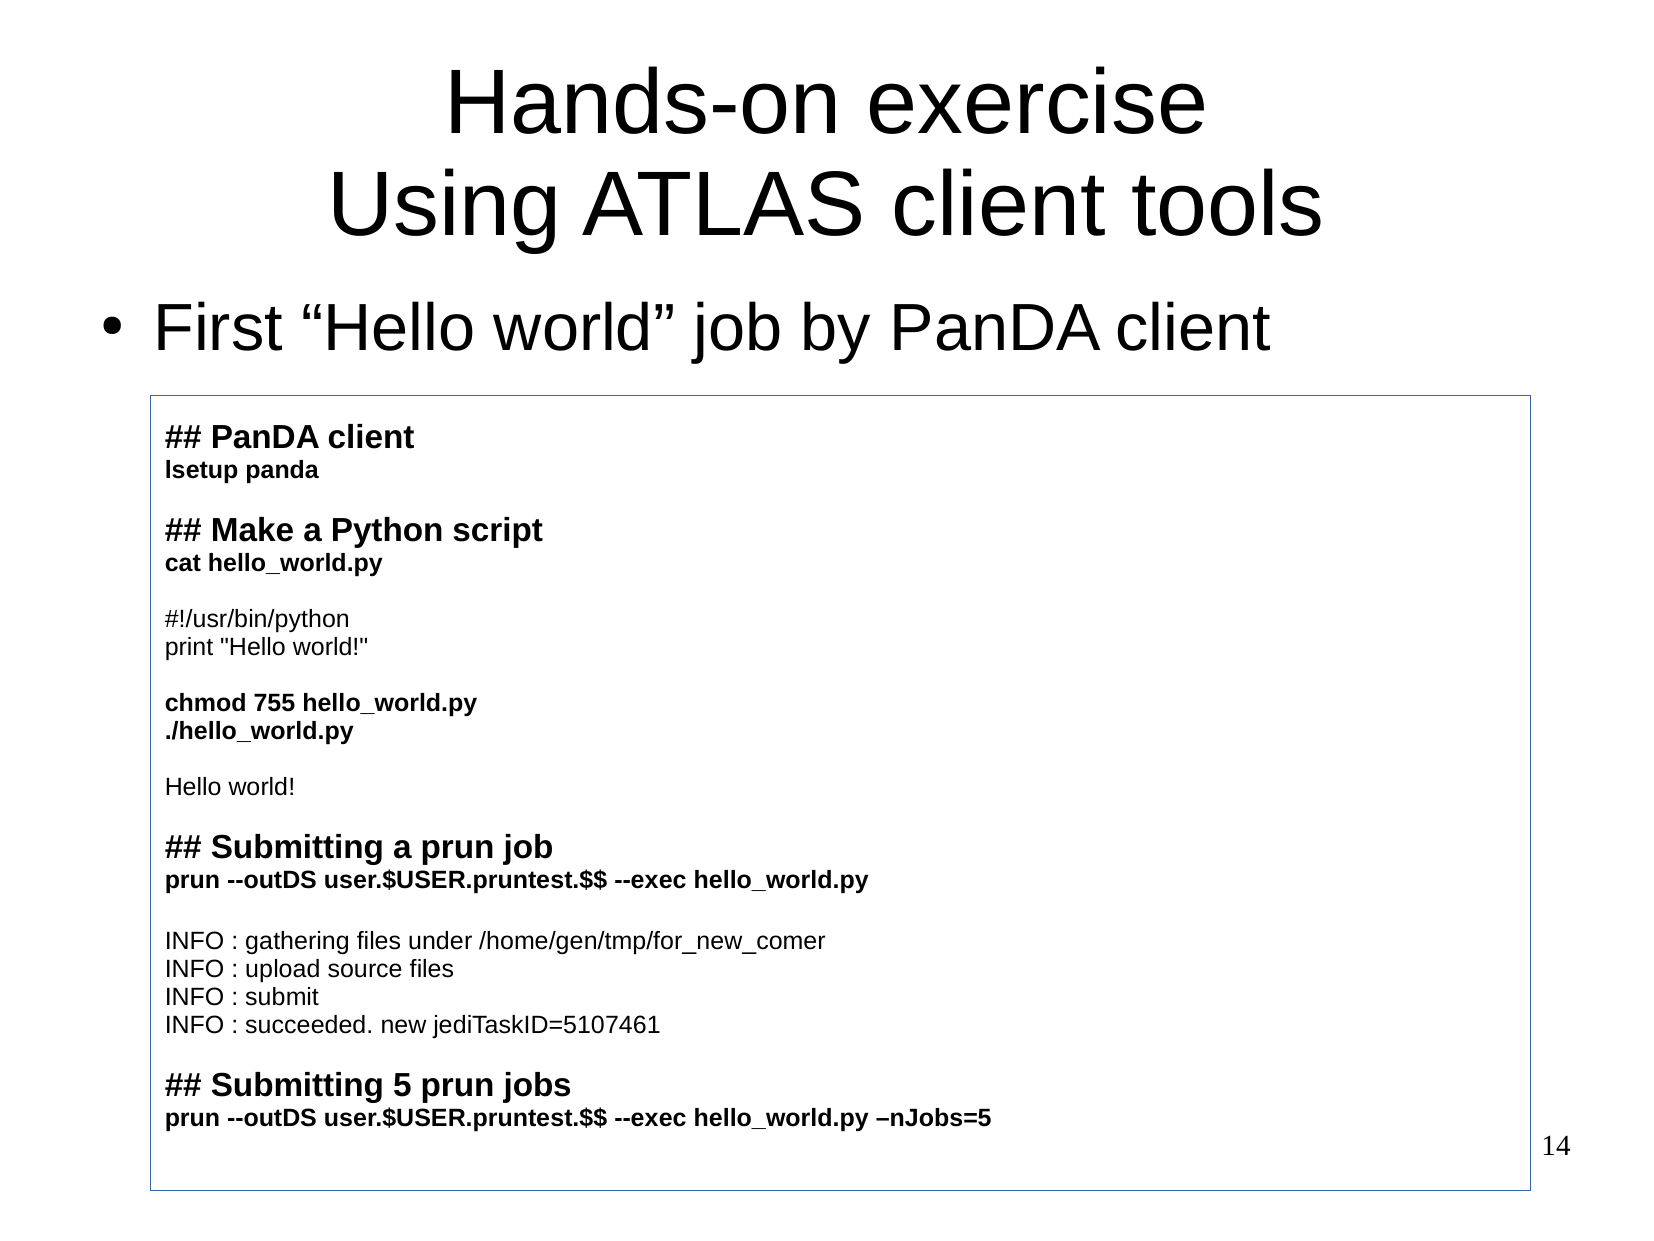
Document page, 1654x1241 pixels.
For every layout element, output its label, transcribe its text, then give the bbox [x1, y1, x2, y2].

list First “Hello world” job by PanDA client [82, 290, 1571, 1010]
title Hands-on exercise Using ATLAS client tools [82, 49, 1571, 257]
text_box ## PanDA client lsetup panda ## Make a Python script cat hello_world.py #!/usr/bin/python print "Hello world!" chmod 755 hello_world.py ./hello_world.py Hello world! ## Submitting a prun job prun --outDS user.$USER.pruntest.$$ --exec hello_world.py INFO : gathering files under /home/gen/tmp/for_new_comer INFO : upload source files INFO : submit INFO : succeeded. new jediTaskID=5107461 ## Submitting 5 prun jobs prun --outDS user.$USER.pruntest.$$ --exec hello_world.py –nJobs=5 [150, 395, 1531, 1191]
